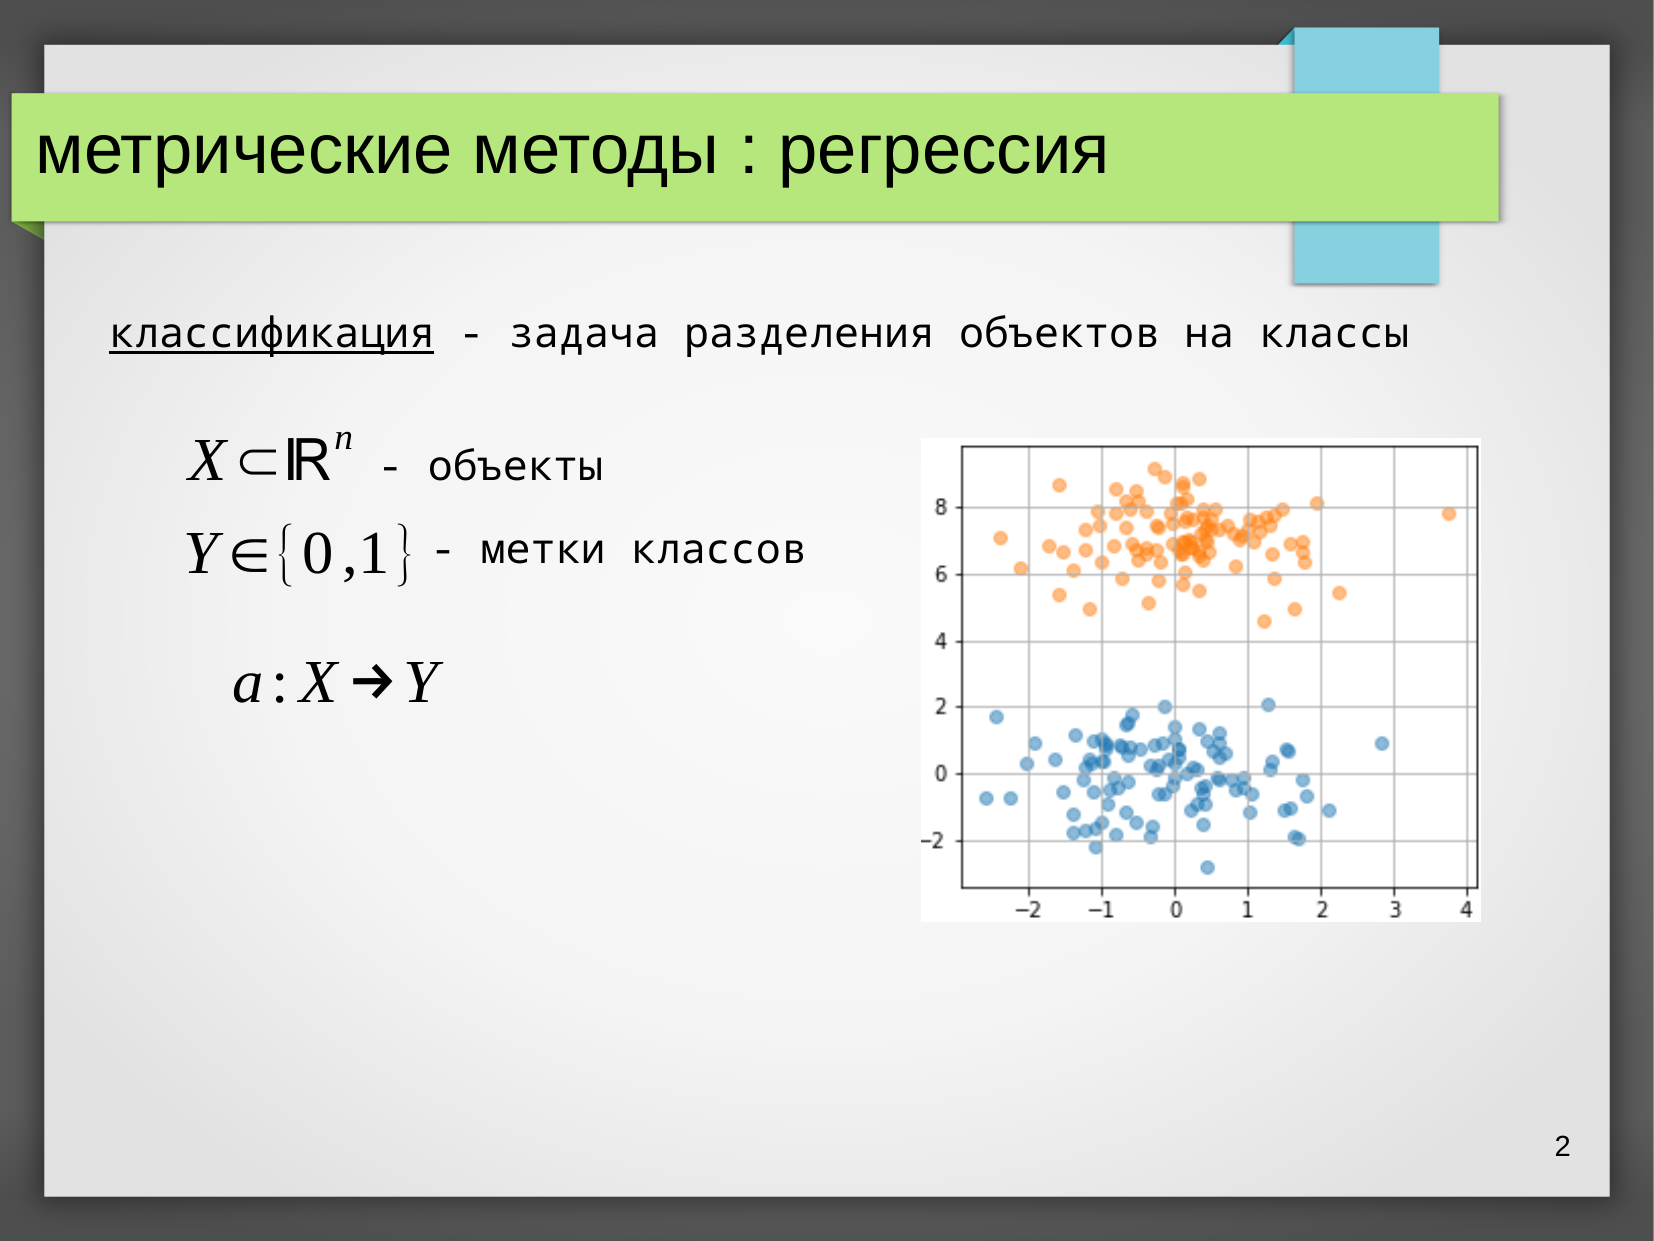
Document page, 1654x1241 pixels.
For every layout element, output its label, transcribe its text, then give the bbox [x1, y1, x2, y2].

chart [224, 661, 452, 723]
subtitle - объекты [377, 437, 626, 492]
text_box - метки классов [430, 515, 833, 579]
chart [177, 520, 426, 593]
chart [177, 425, 361, 501]
picture [0, 0, 1654, 1241]
title метрические методы : регрессия [35, 108, 1170, 189]
text_box классификация - задача разделения объектов на классы [94, 295, 1441, 359]
